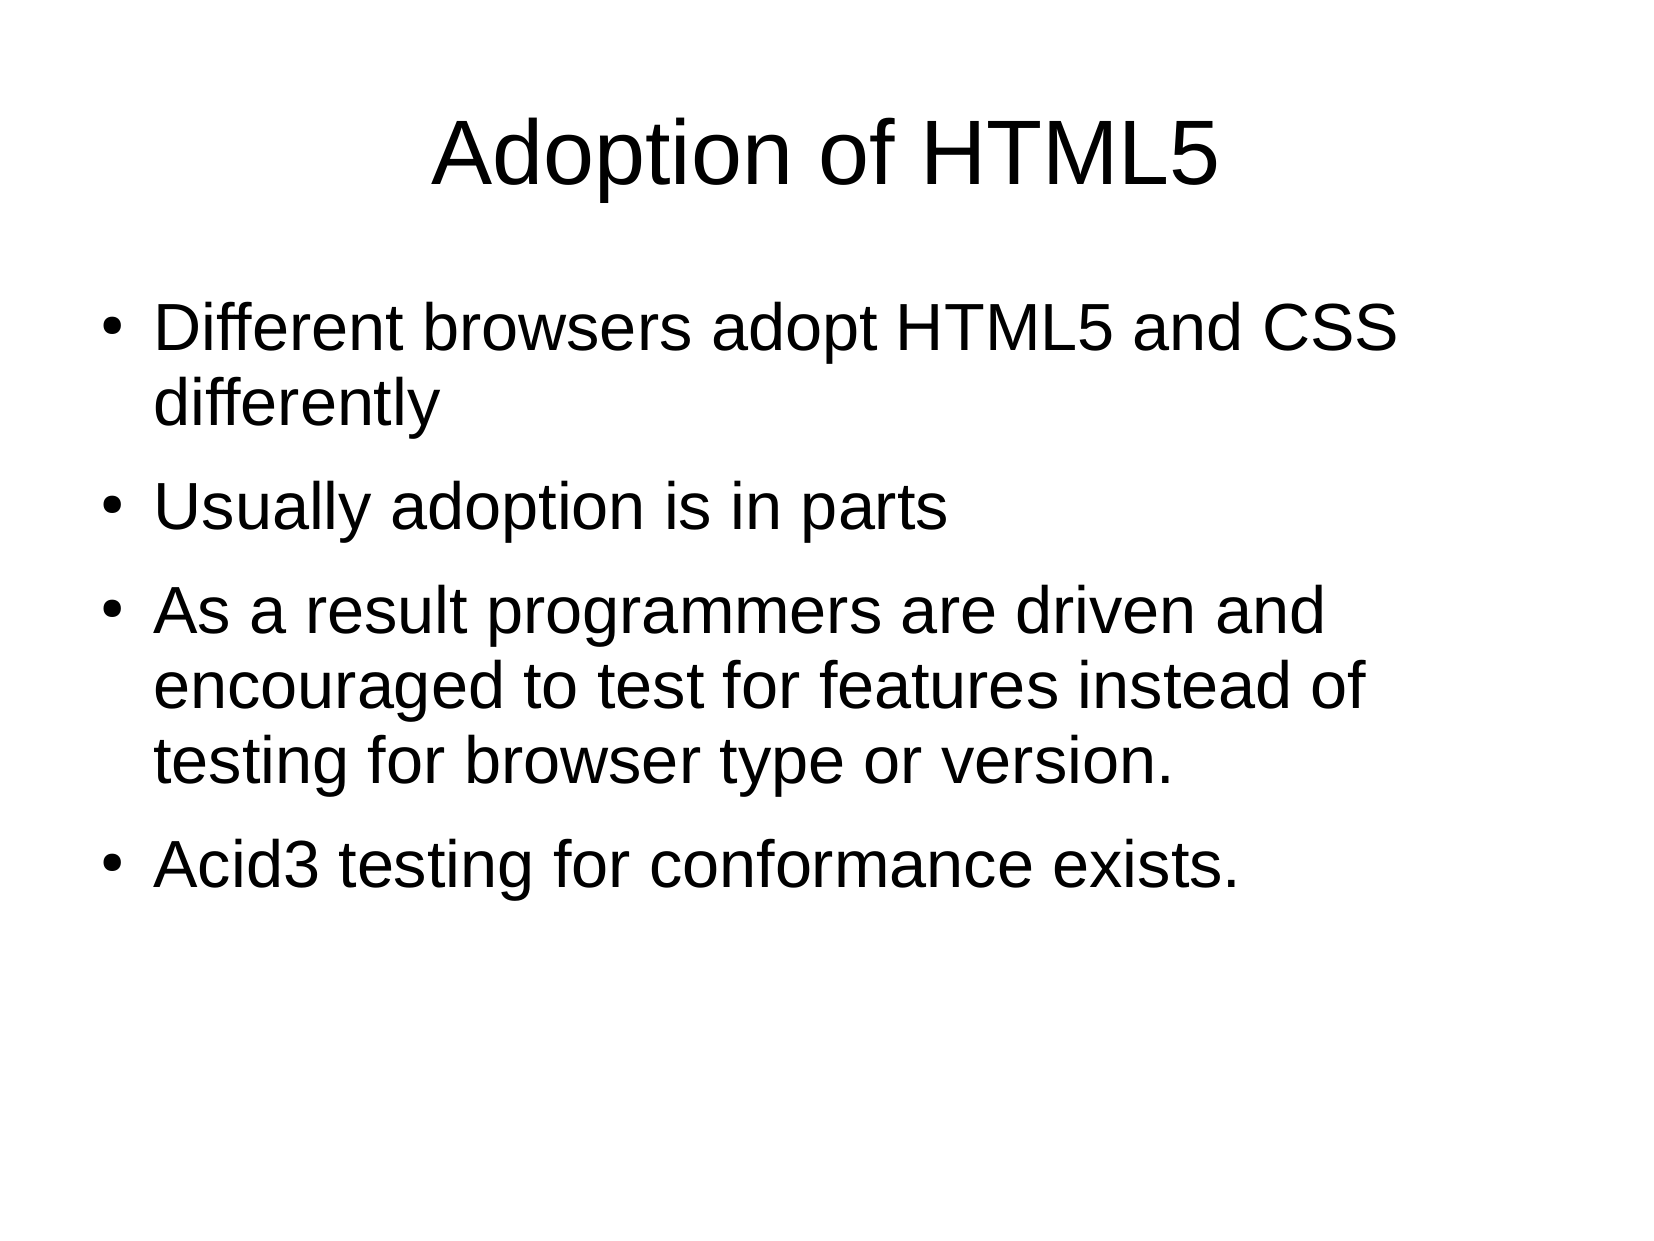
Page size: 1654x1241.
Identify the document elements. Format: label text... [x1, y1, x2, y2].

title Adoption of HTML5 [82, 49, 1571, 257]
list Different browsers adopt HTML5 and CSS differently Usually adoption is in parts As a result programmers are driven and encouraged to test for features instead of testing for browser type or version. Acid3 testing for conformance exists. [82, 290, 1571, 1109]
